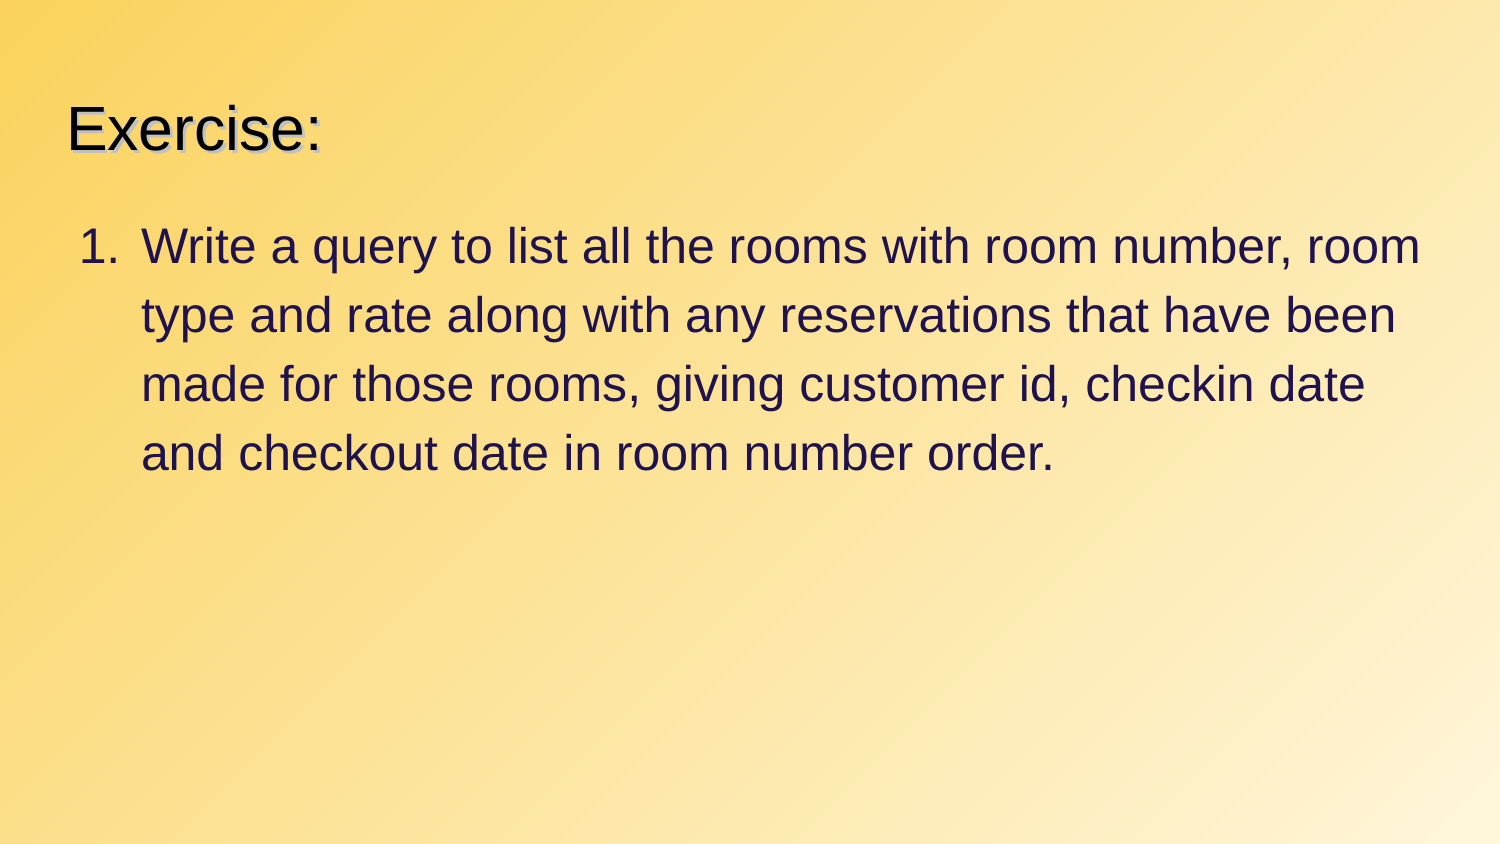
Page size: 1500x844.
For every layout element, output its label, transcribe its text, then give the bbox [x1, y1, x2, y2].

title Exercise: [51, 72, 1449, 167]
list Write a query to list all the rooms with room number, room type and rate along with any reservations that have been made for those rooms, giving customer id, checkin date and checkout date in room number order. [51, 189, 1449, 750]
